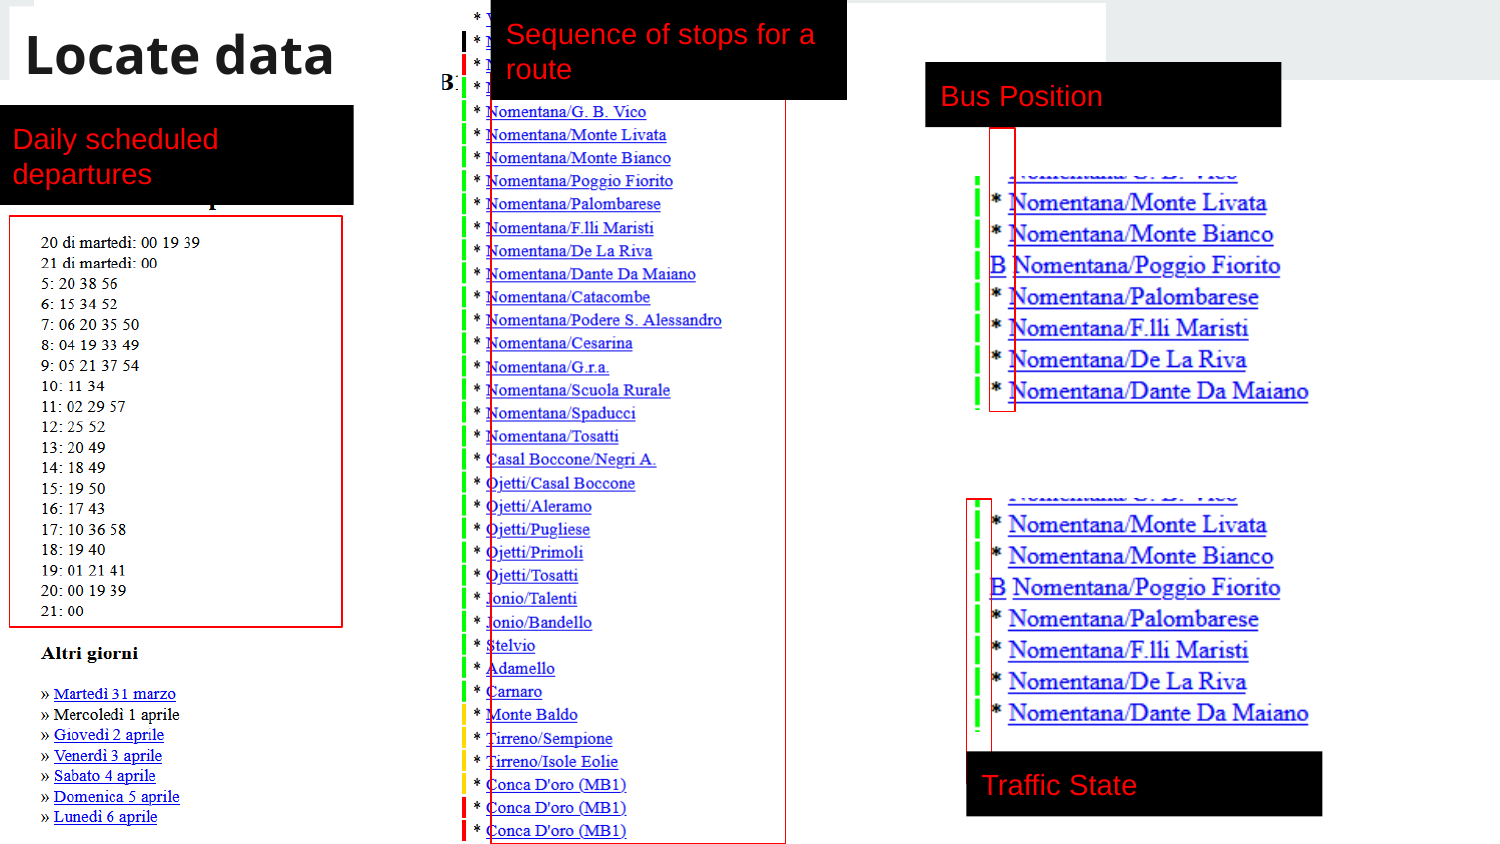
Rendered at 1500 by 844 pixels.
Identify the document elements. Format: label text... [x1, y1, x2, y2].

picture [967, 500, 991, 751]
text_box Daily scheduled departures [0, 105, 354, 205]
text_box Bus Position [925, 62, 1282, 128]
picture [34, 217, 341, 626]
picture [786, 3, 1457, 844]
text_box Traffic State [966, 751, 1323, 817]
picture [492, 100, 785, 843]
picture [34, 0, 490, 844]
picture [990, 129, 1014, 411]
title Locate data [9, 6, 443, 101]
text_box Sequence of stops for a route [490, 0, 847, 100]
